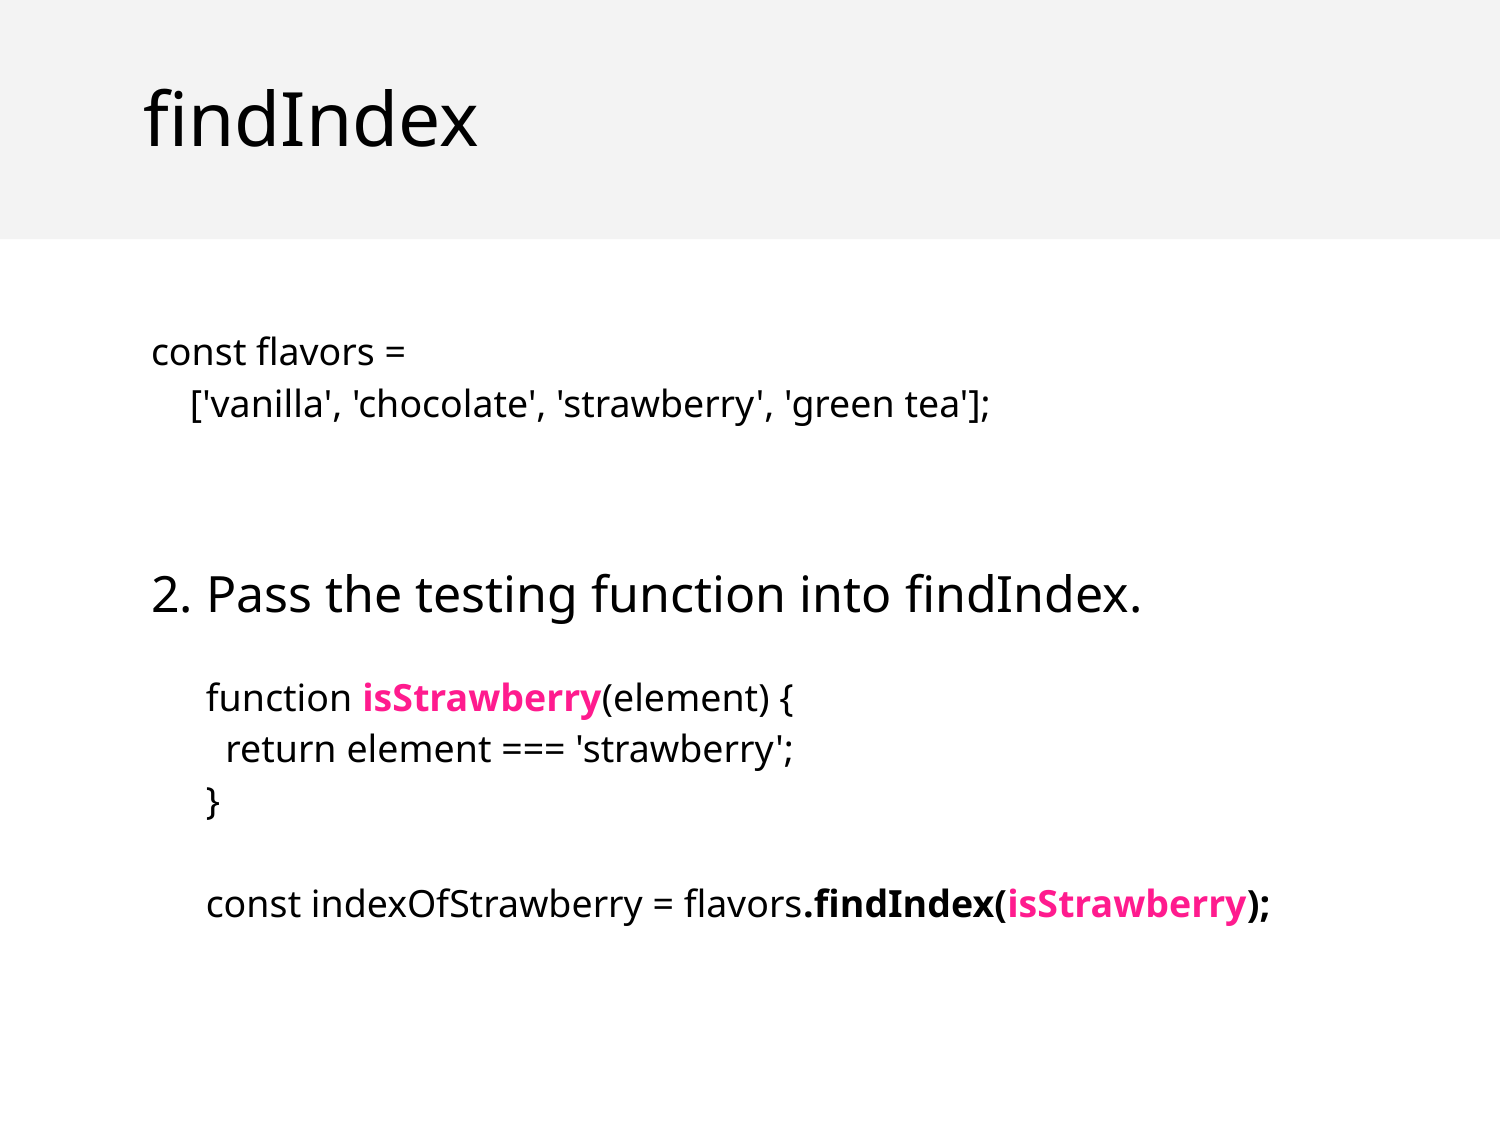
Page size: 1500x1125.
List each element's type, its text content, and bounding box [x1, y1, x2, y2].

text_box const flavors = ['vanilla', 'chocolate', 'strawberry', 'green tea']; [135, 306, 1380, 448]
title findIndex [128, 56, 1372, 183]
text_box 2. Pass the testing function into findIndex. [135, 538, 1380, 679]
text_box function isStrawberry(element) { return element === 'strawberry'; } const indexOfStrawberry = flavors.findIndex(isStrawberry); [190, 651, 1435, 1125]
